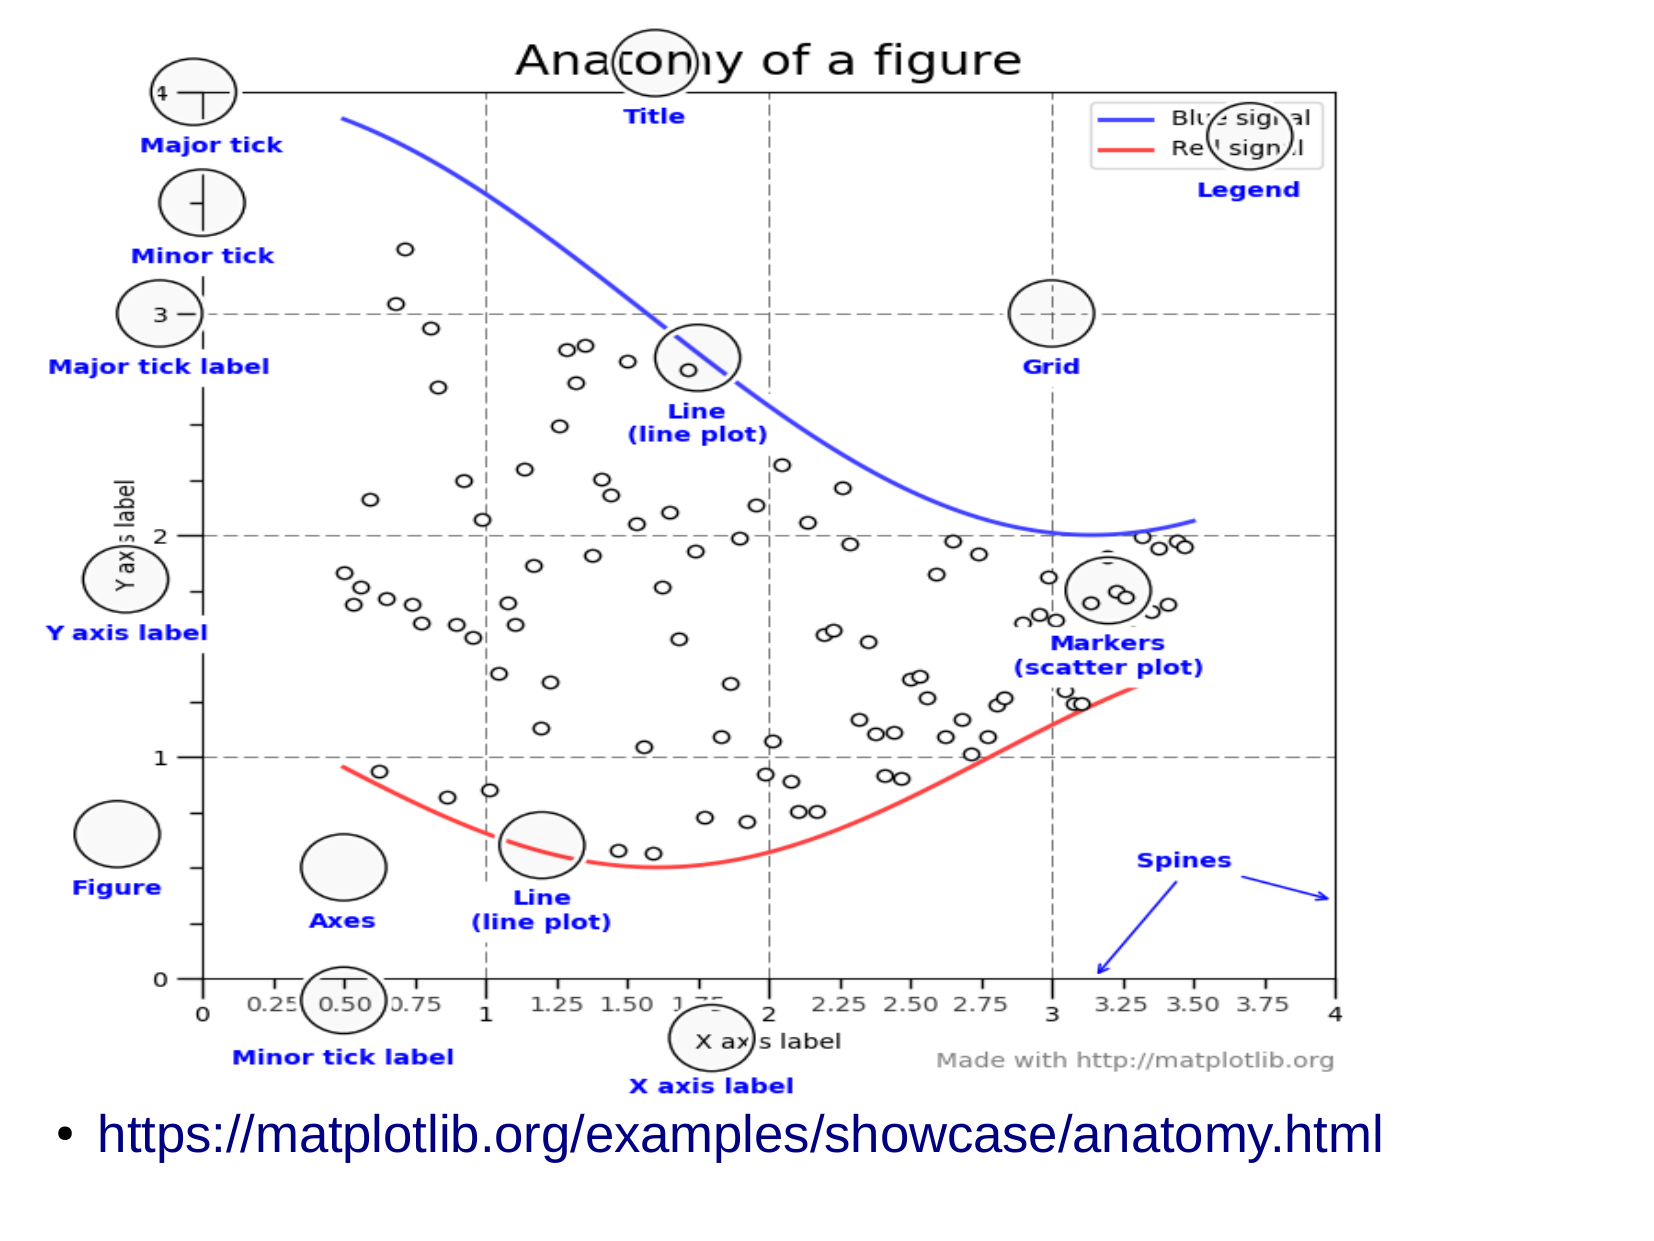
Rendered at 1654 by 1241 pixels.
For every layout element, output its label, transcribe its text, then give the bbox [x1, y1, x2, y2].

list https://matplotlib.org/examples/showcase/anatomy.html [41, 1106, 1486, 1166]
picture [15, 0, 1486, 1106]
